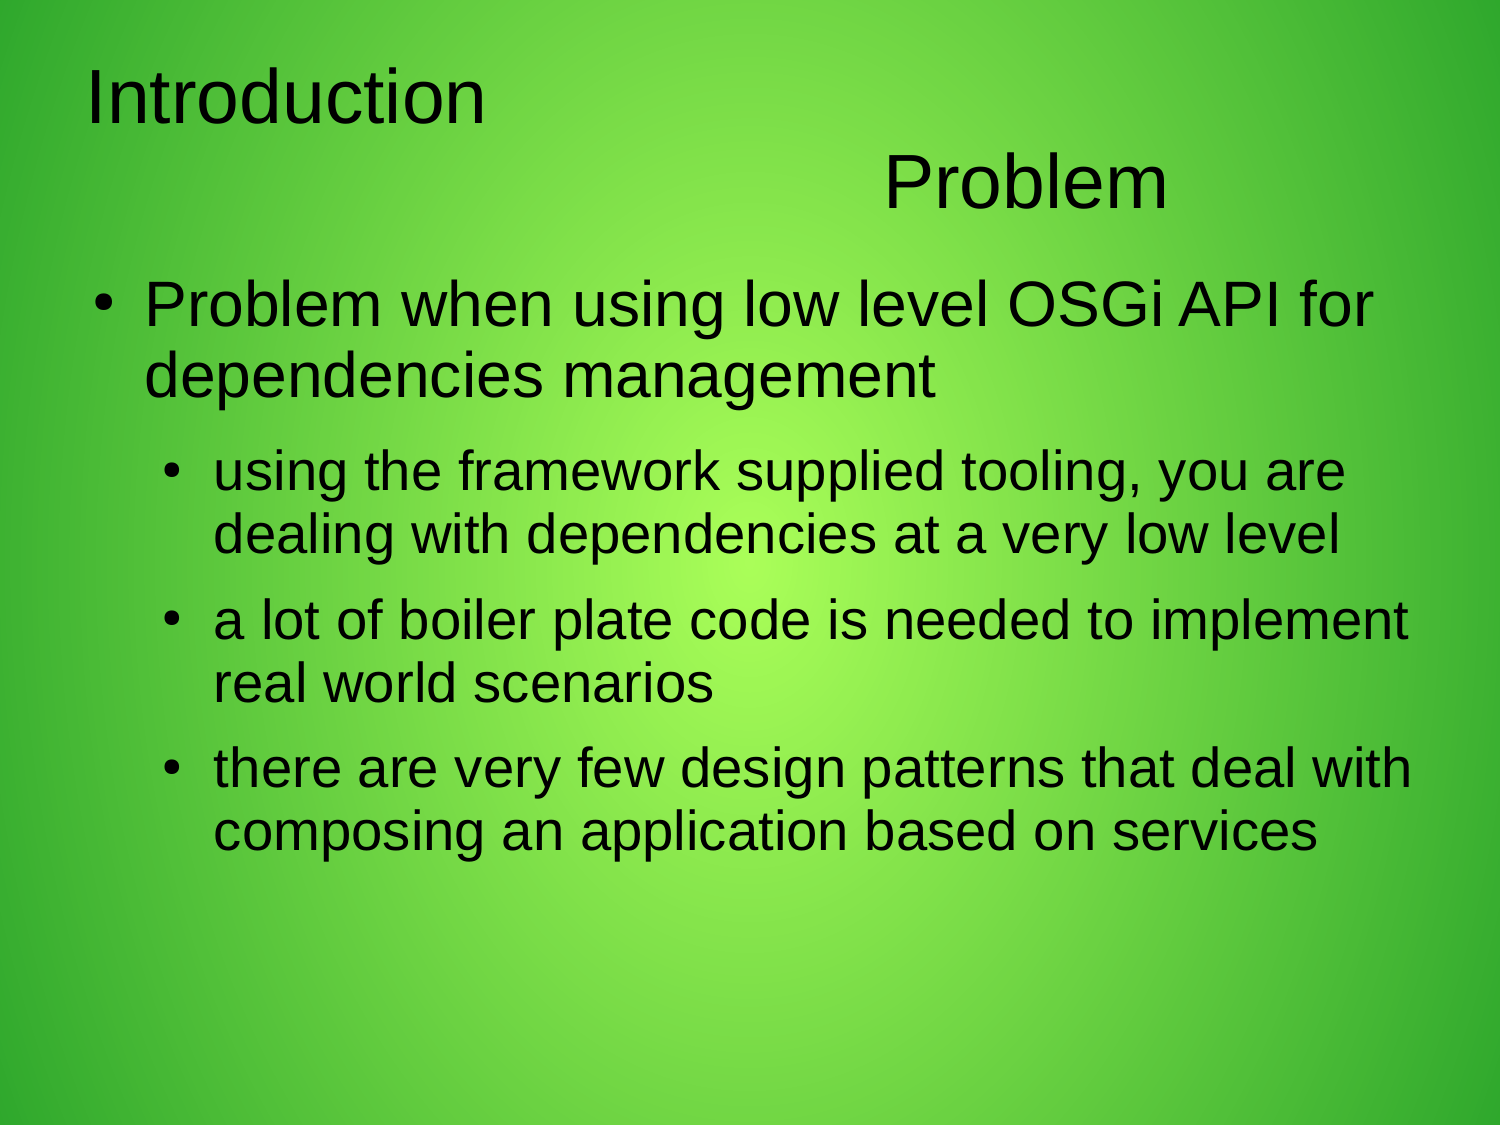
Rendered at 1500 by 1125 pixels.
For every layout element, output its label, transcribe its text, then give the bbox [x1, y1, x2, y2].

list Problem when using low level OSGi API for dependencies management using the framework supplied tooling, you are dealing with dependencies at a very low level a lot of boiler plate code is needed to implement real world scenarios there are very few design patterns that deal with composing an application based on services [75, 267, 1426, 921]
title Introduction Problem [75, 53, 1359, 226]
